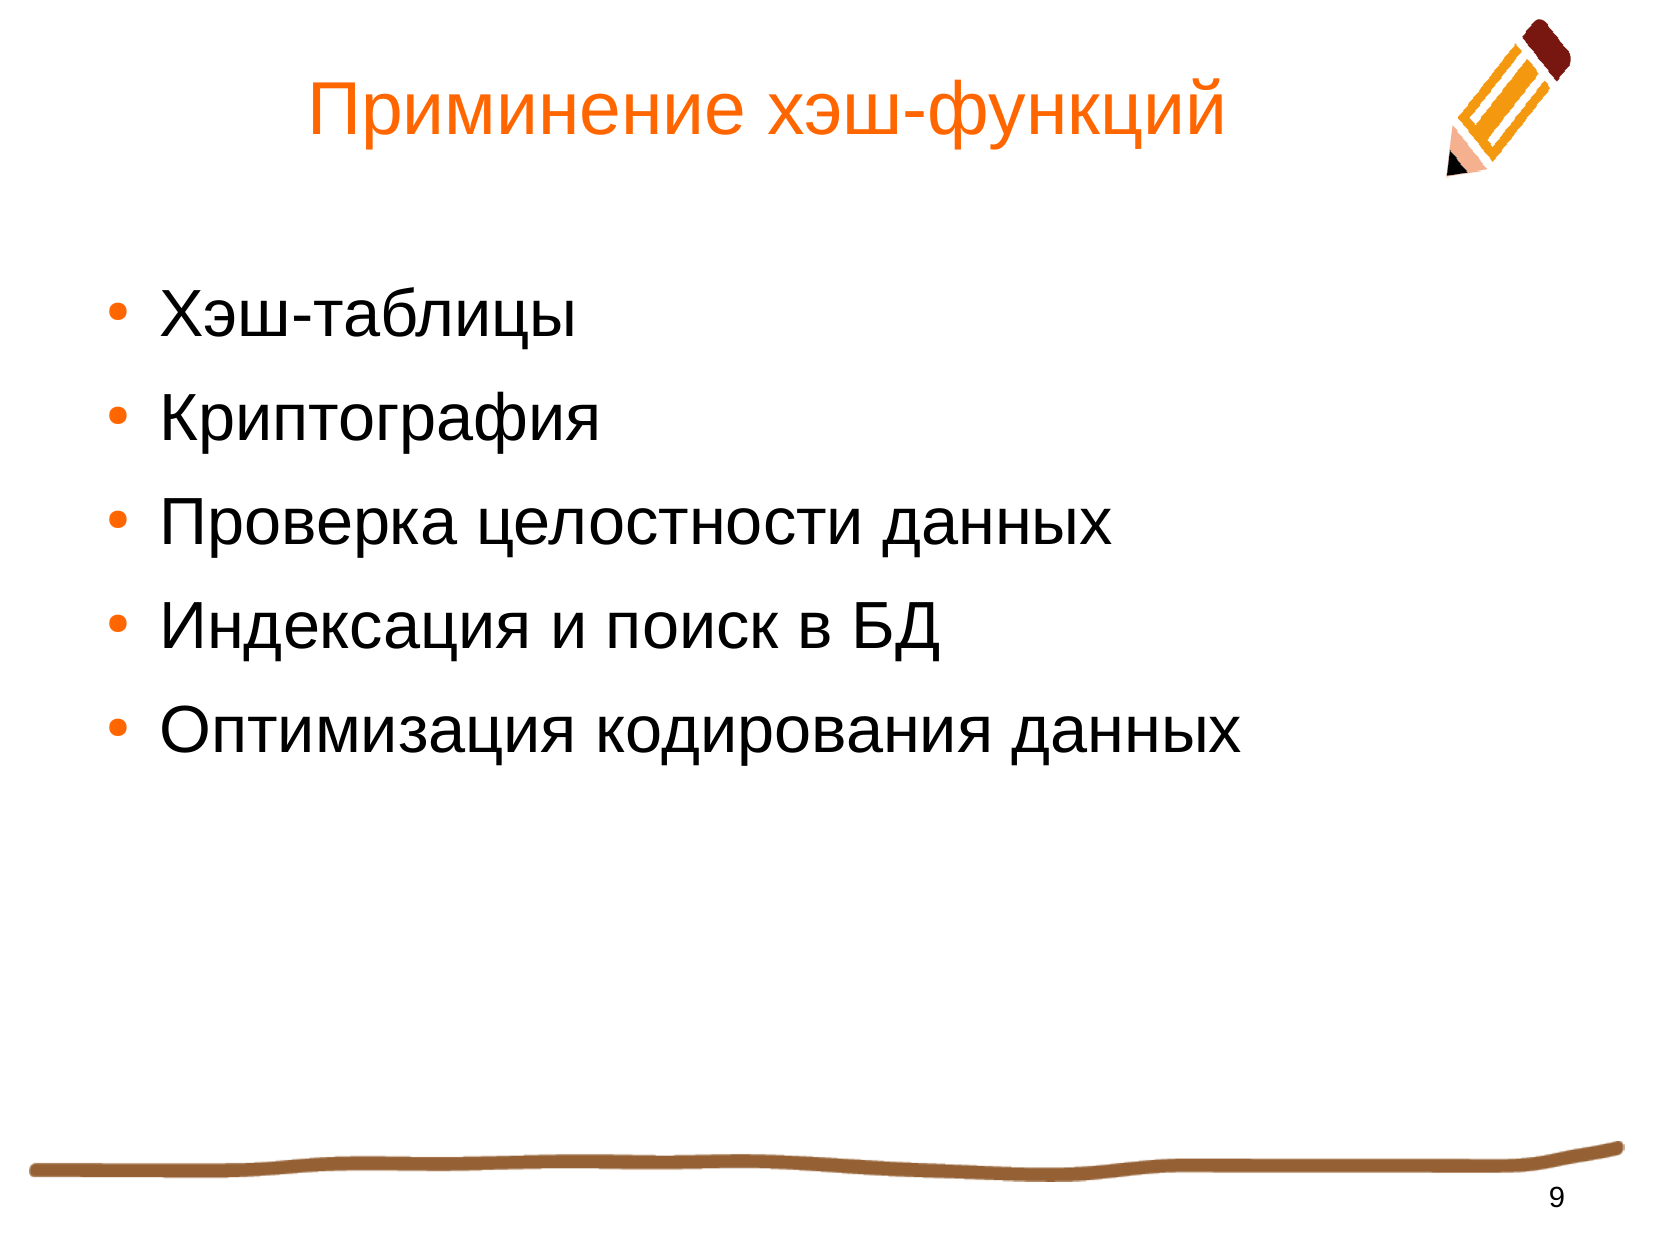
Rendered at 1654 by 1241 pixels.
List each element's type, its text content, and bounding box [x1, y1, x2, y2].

list Хэш-таблицы Криптография Проверка целостности данных Индексация и поиск в БД Оптимизация кодирования данных [88, 275, 1536, 1142]
picture [29, 1141, 1625, 1182]
title Приминение хэш-функций [88, 39, 1447, 178]
picture [1446, 19, 1571, 178]
